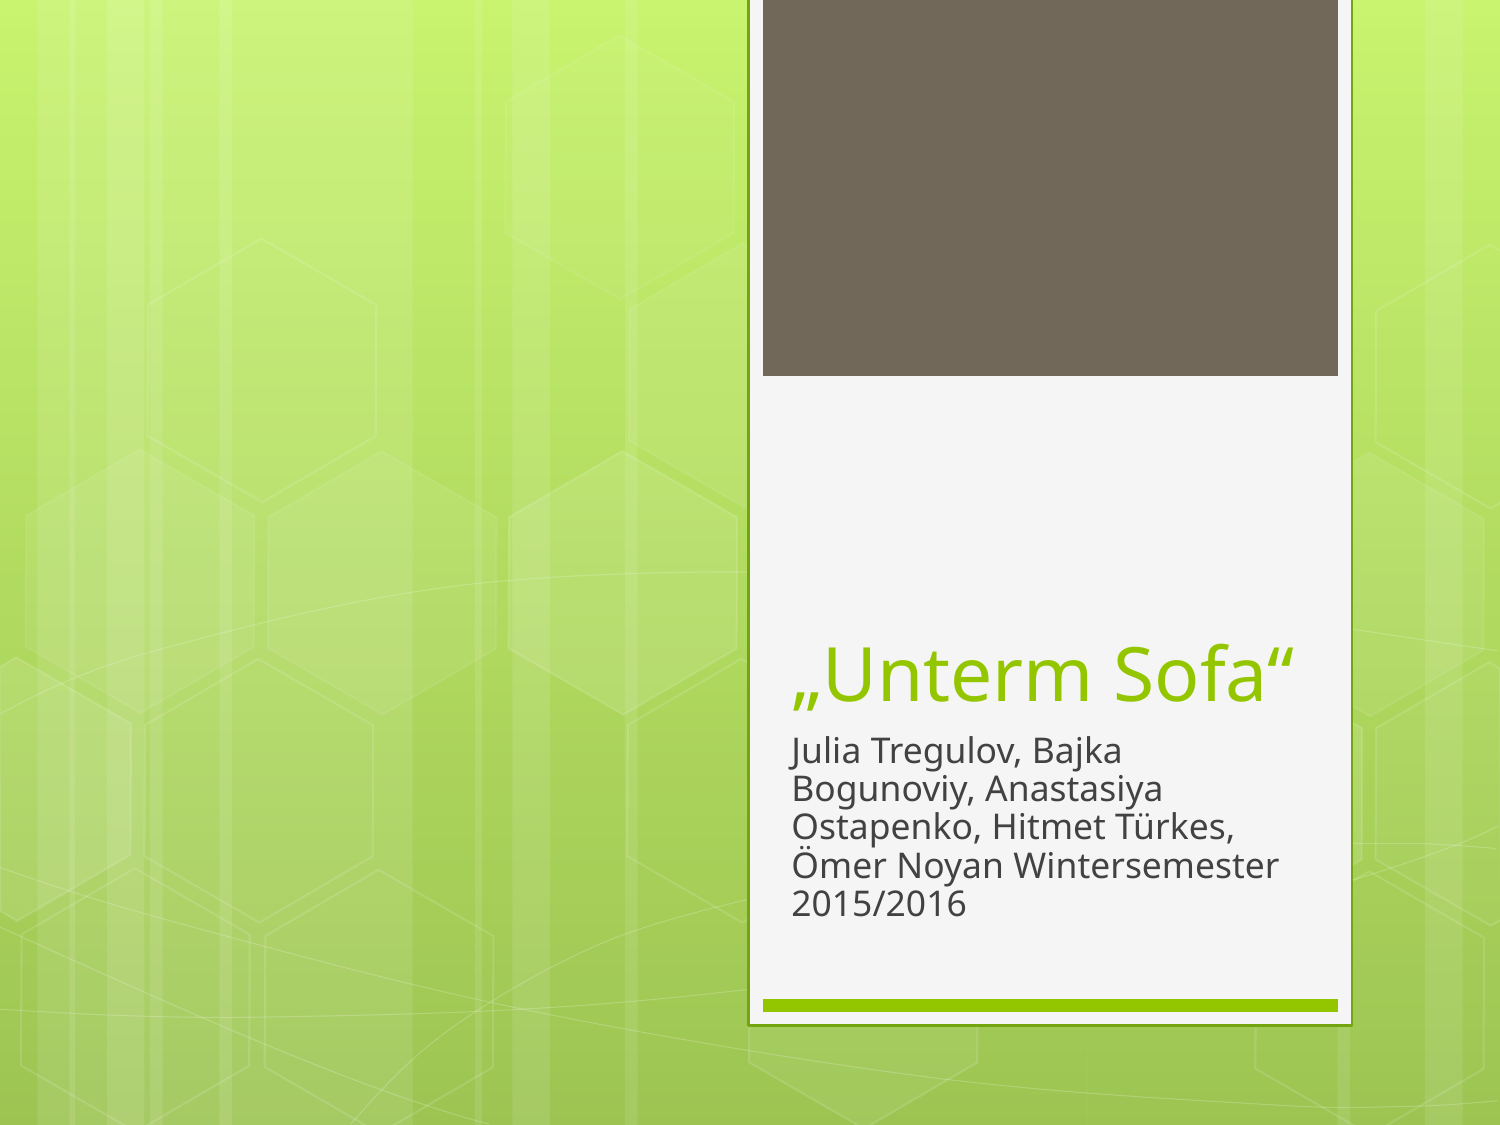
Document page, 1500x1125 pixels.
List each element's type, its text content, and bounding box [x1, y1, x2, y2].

subtitle Julia Tregulov, Bajka Bogunoviy, Anastasiya Ostapenko, Hitmet Türkes, Ömer Noyan Wintersemester 2015/2016 [776, 725, 1320, 933]
title „Unterm Sofa“ [776, 444, 1321, 724]
